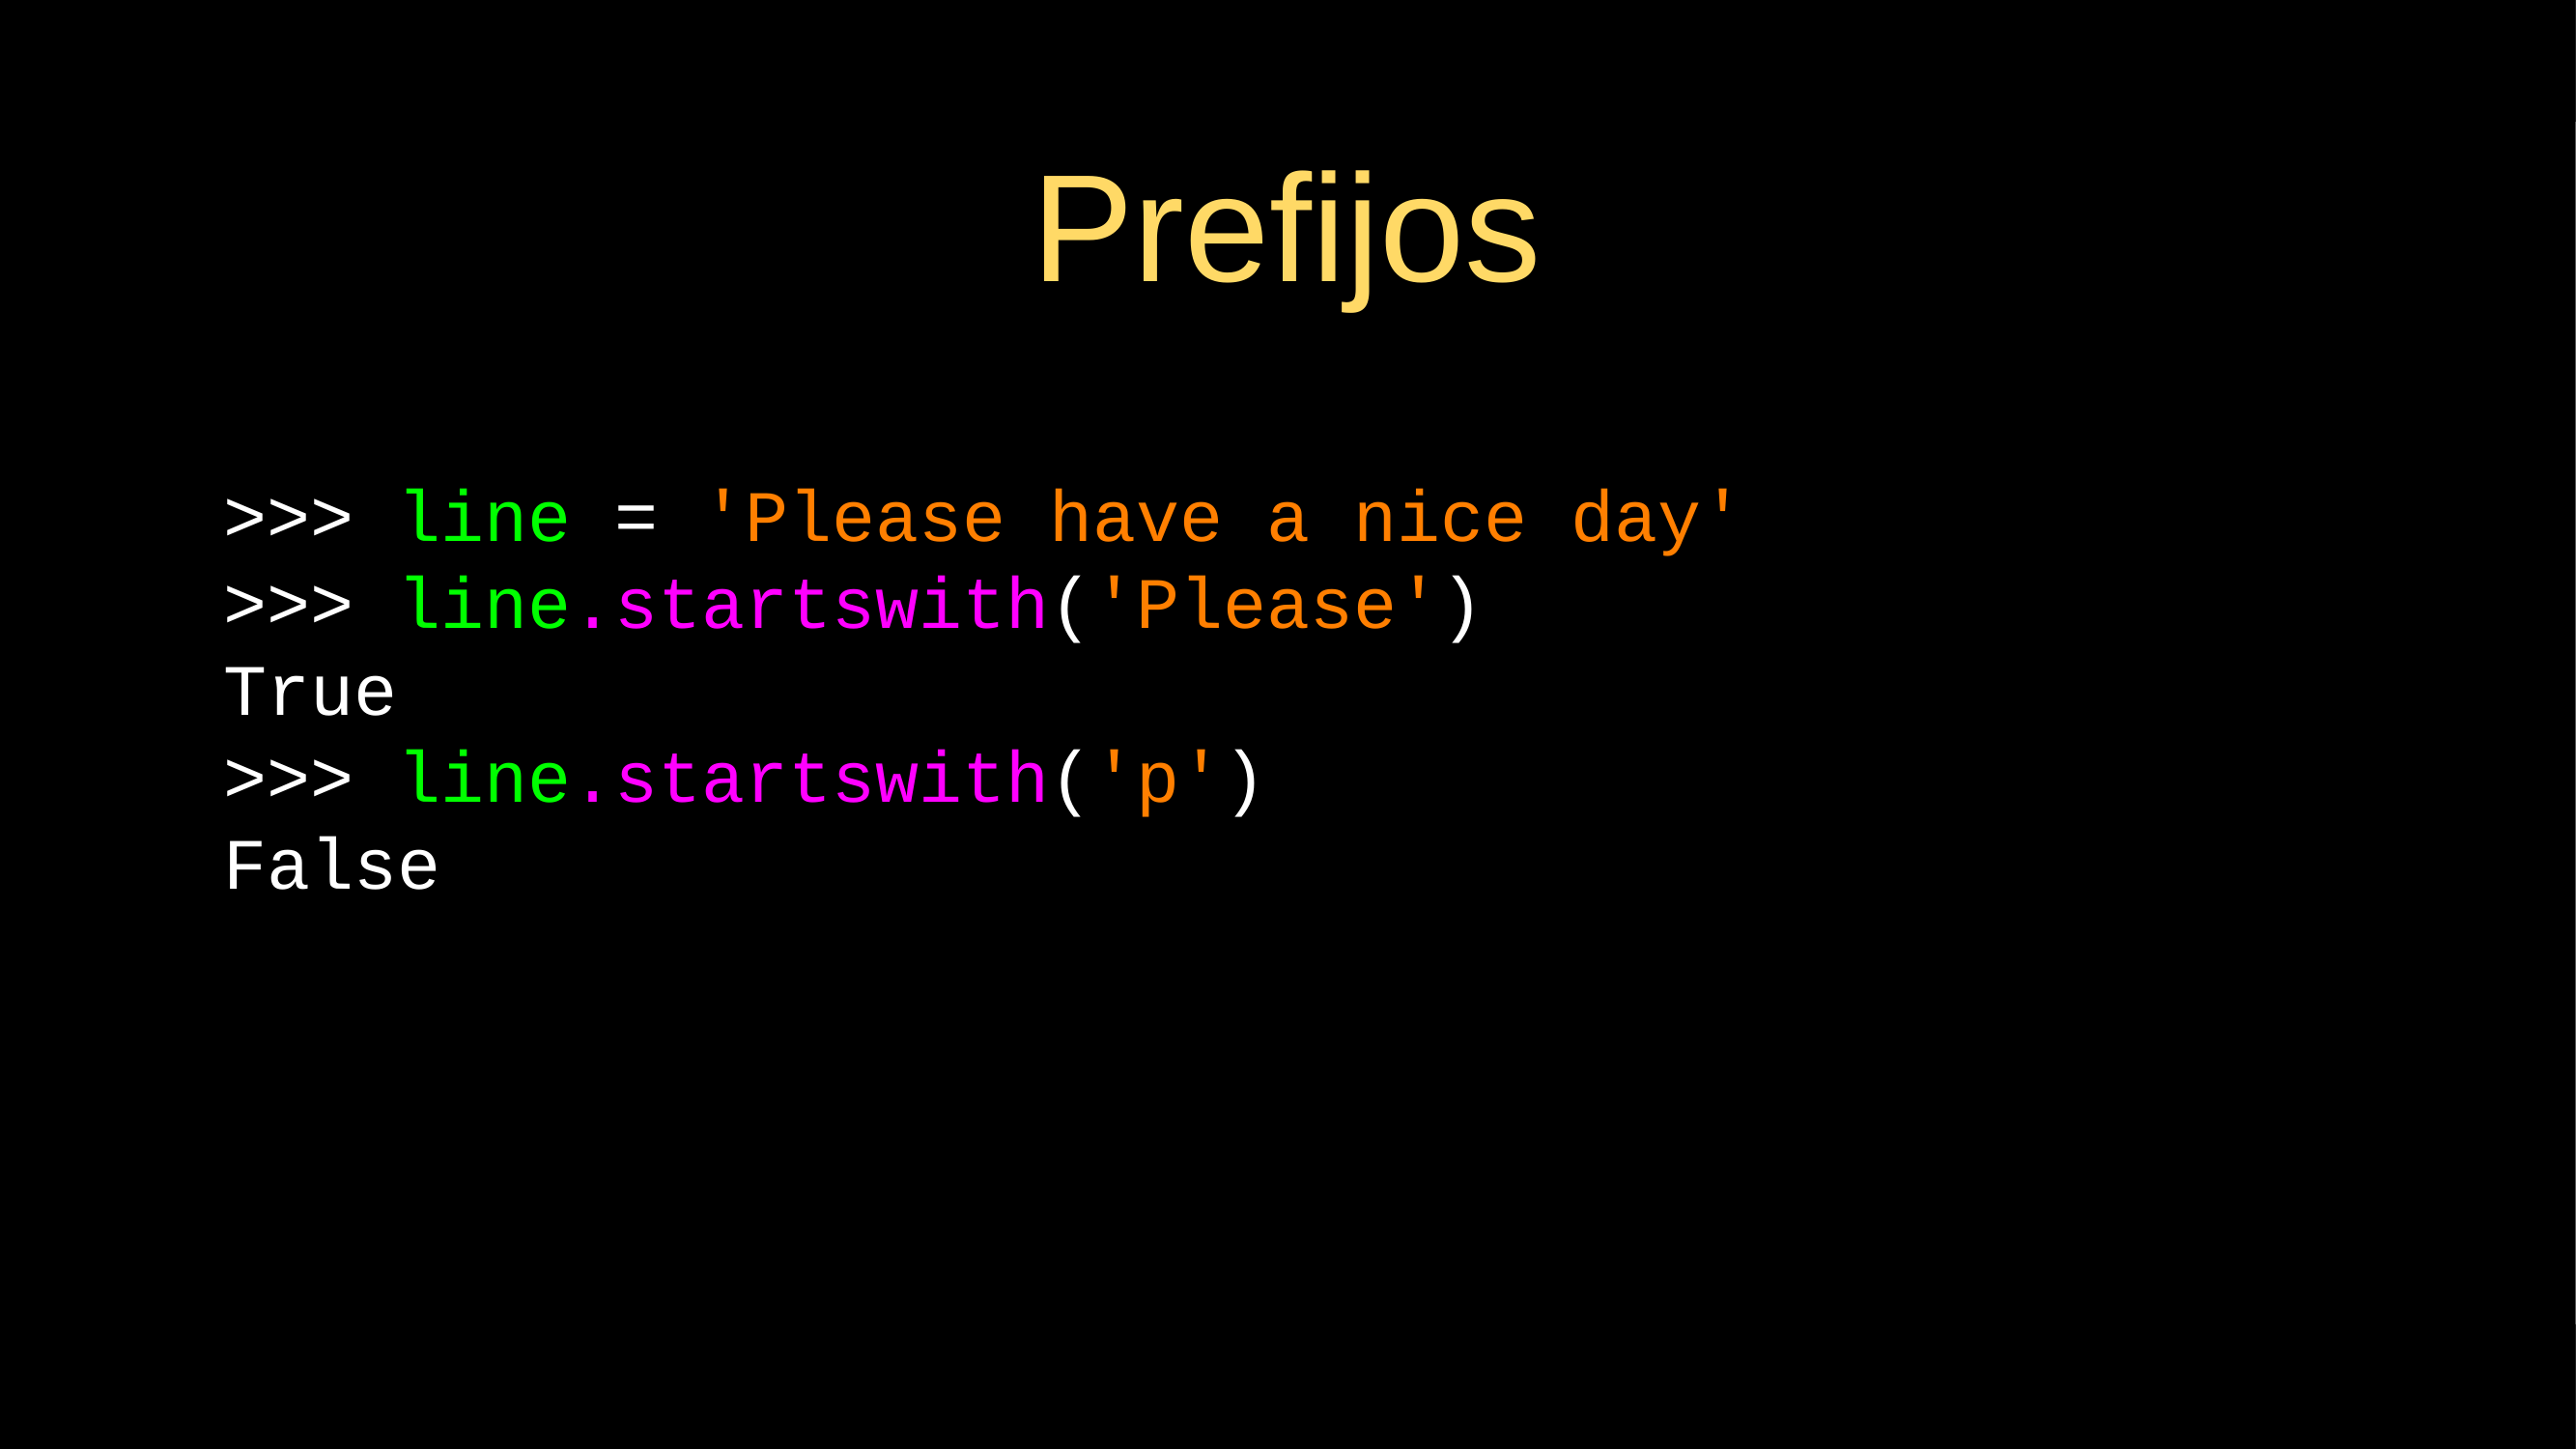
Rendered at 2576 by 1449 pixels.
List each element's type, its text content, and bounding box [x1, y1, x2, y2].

text_box Prefijos [183, 38, 2391, 403]
text_box >>> line = 'Please have a nice day' >>> line.startswith('Please') True >>> line.startswith('p') False [223, 467, 2285, 906]
